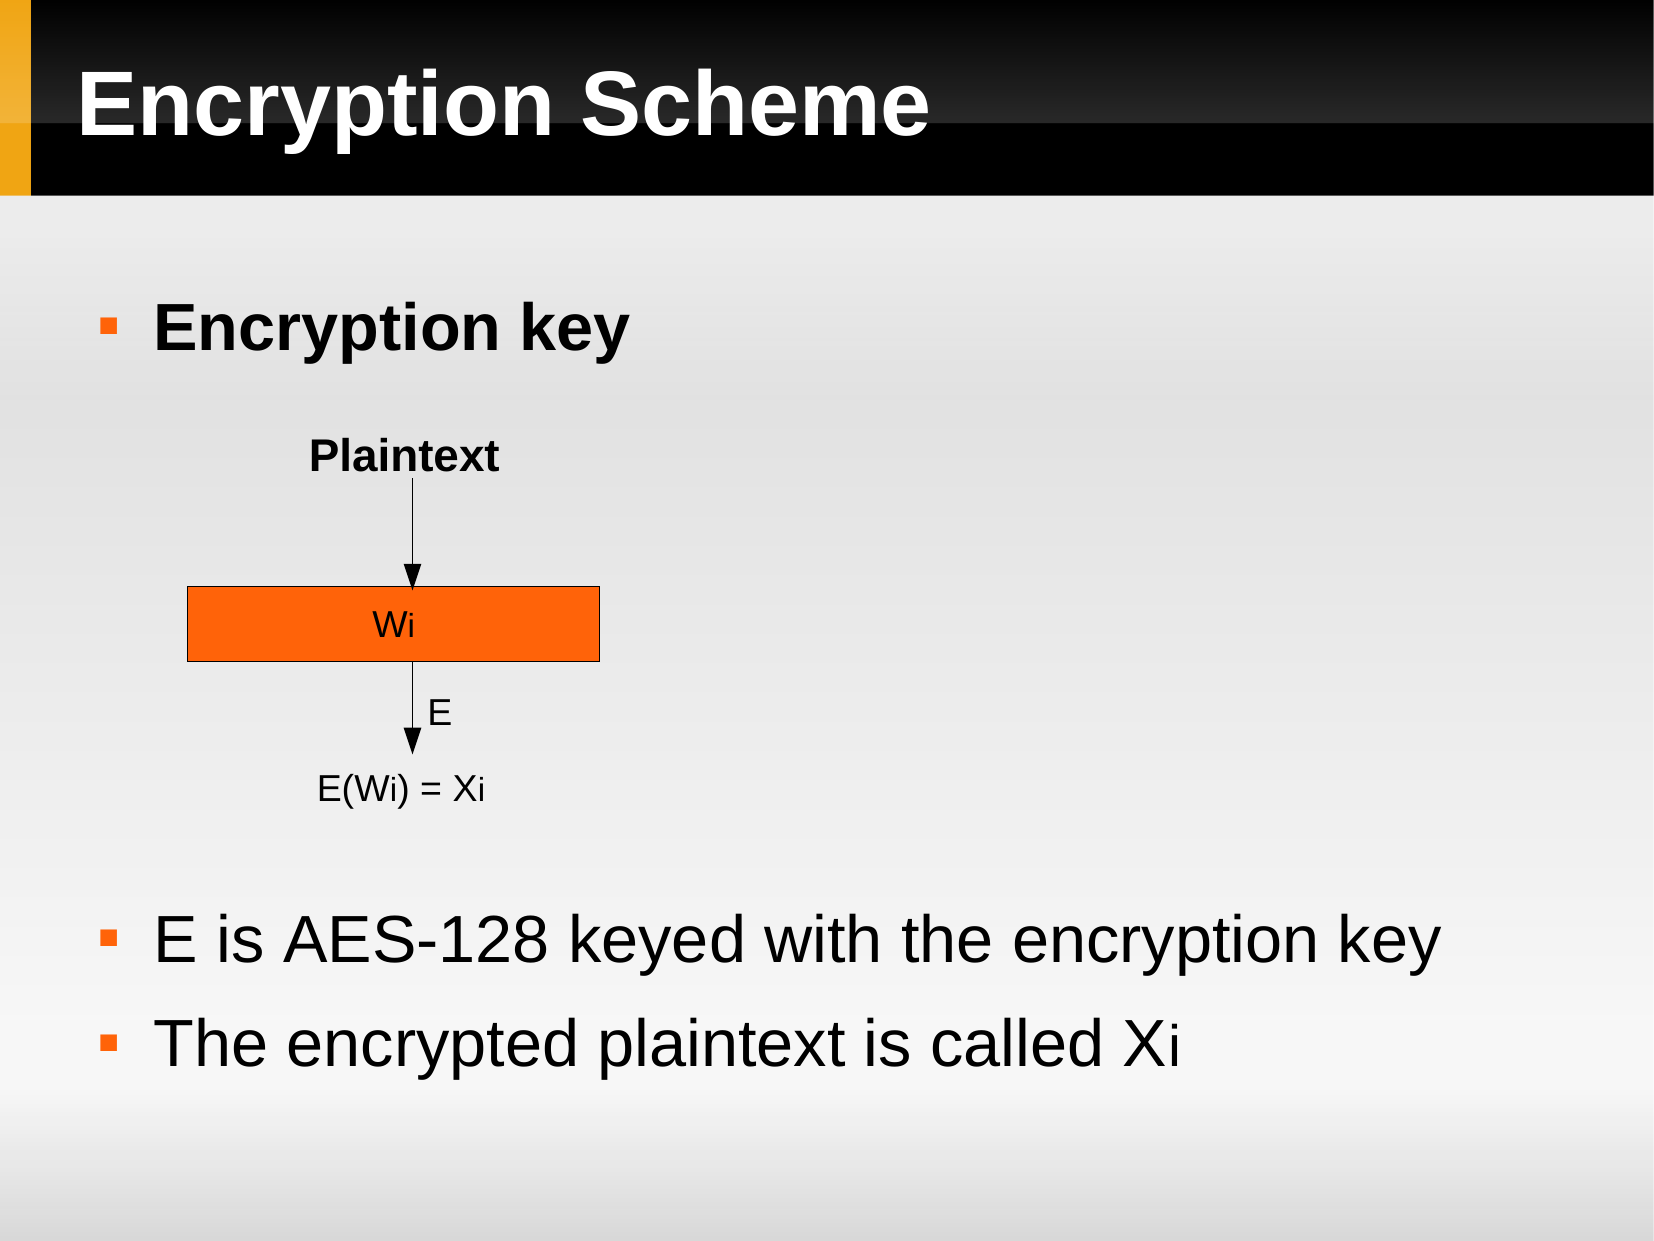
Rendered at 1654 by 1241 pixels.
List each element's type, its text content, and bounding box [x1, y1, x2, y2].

list Encryption key E is AES-128 keyed with the encryption key The encrypted plaintext is called Xi [82, 290, 1571, 1109]
text_box Wi [187, 586, 600, 662]
text_box E [412, 683, 488, 741]
title Encryption Scheme [76, 0, 1565, 208]
text_box E(Wi) = Xi [302, 760, 516, 818]
picture [0, 0, 1654, 1241]
text_box Plaintext [294, 422, 520, 489]
